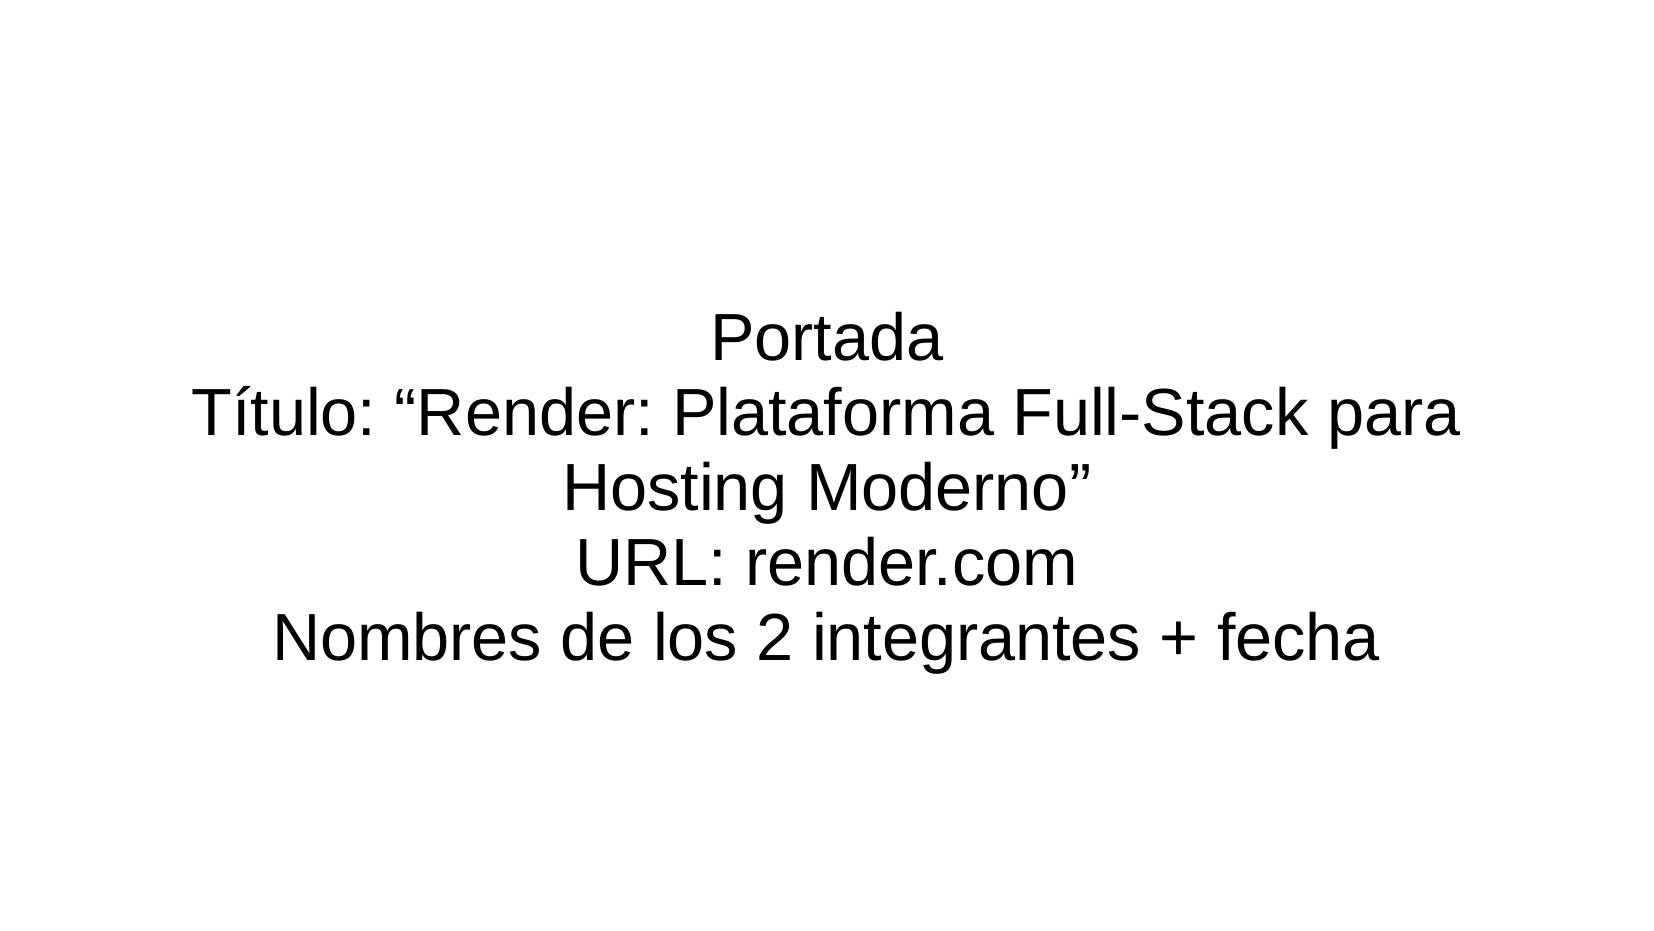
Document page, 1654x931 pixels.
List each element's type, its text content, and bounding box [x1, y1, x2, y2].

subtitle Portada Título: “Render: Plataforma Full-Stack para Hosting Moderno” URL: render.com Nombres de los 2 integrantes + fecha [82, 217, 1571, 758]
